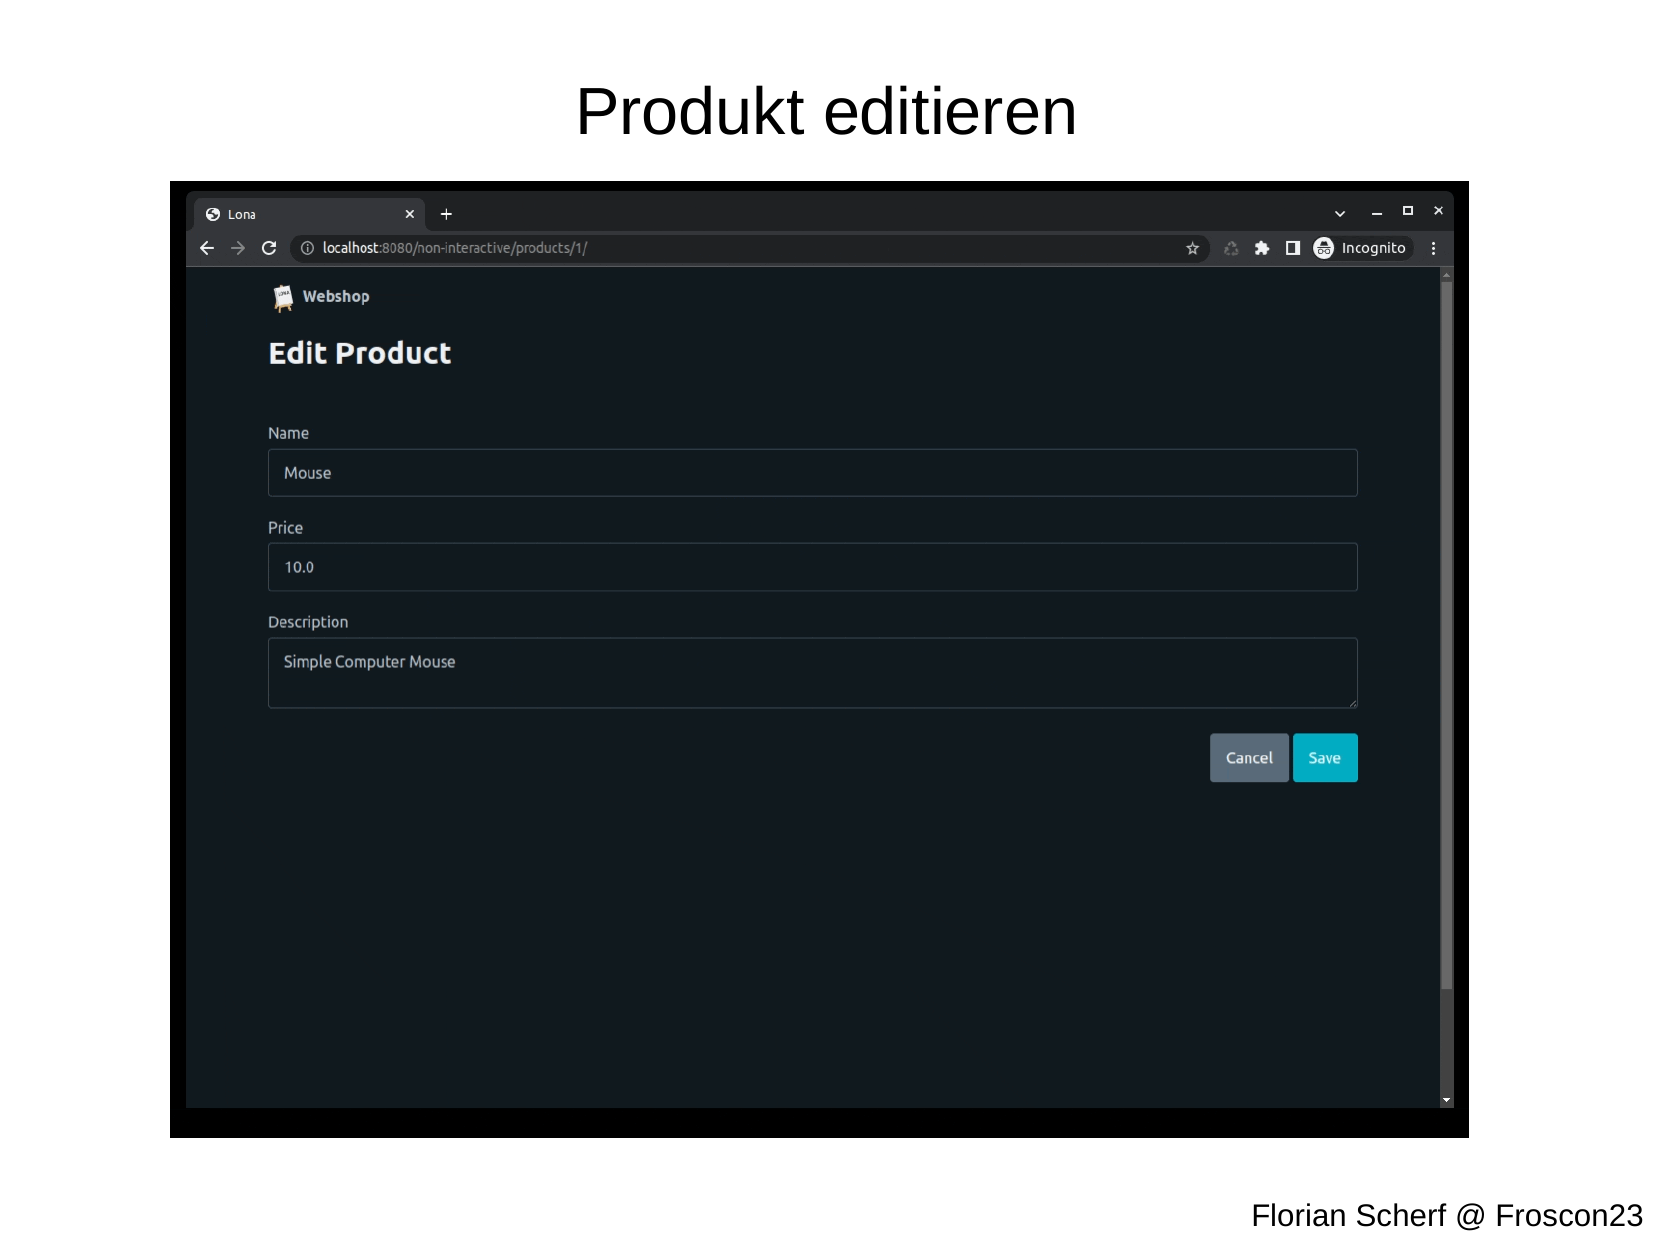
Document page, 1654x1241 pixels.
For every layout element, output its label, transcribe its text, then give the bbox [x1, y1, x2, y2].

title Produkt editieren [82, 8, 1571, 216]
picture [170, 181, 1469, 1138]
list Florian Scherf @ Froscon23 [1180, 1198, 1654, 1241]
